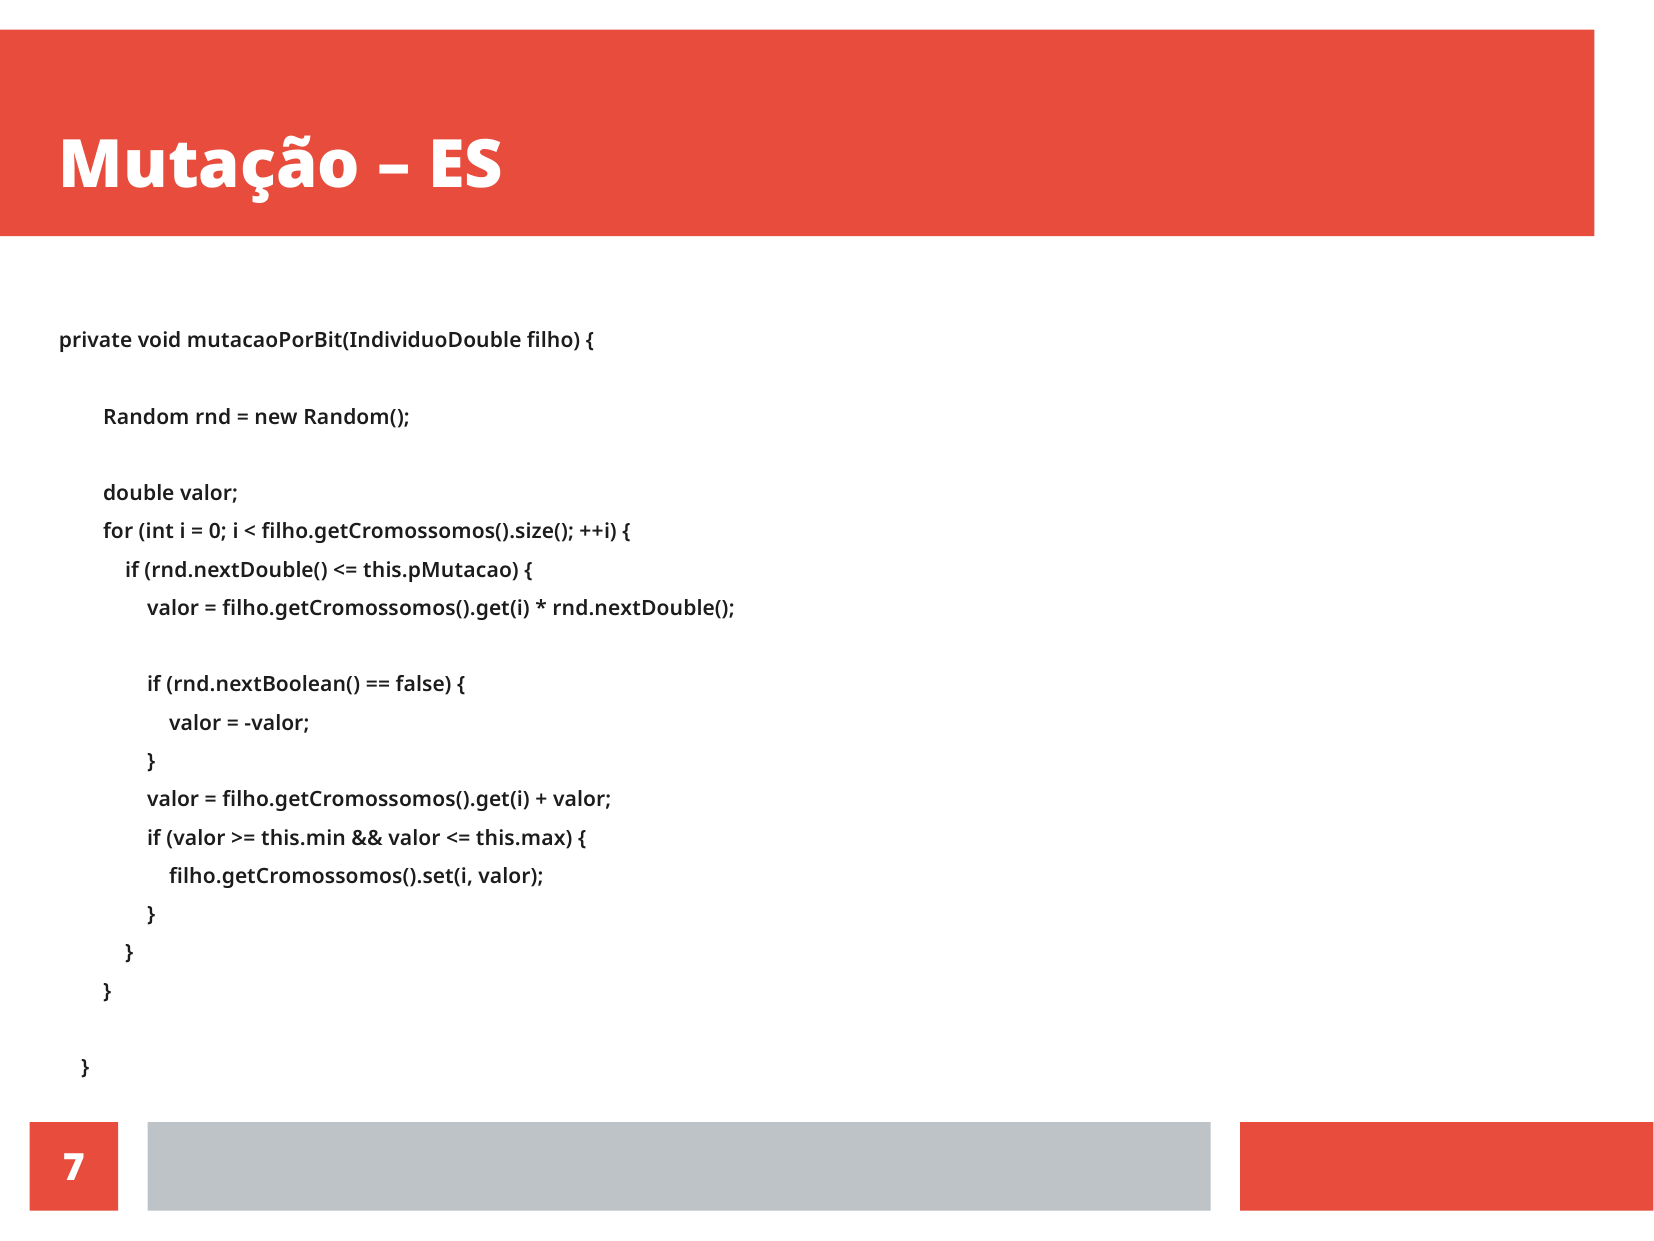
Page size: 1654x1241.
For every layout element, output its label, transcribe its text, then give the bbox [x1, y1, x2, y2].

title Mutação – ES [59, 59, 1595, 207]
list private void mutacaoPorBit(IndividuoDouble filho) { Random rnd = new Random(); double valor; for (int i = 0; i < filho.getCromossomos().size(); ++i) { if (rnd.nextDouble() <= this.pMutacao) { valor = filho.getCromossomos().get(i) * rnd.nextDouble(); if (rnd.nextBoolean() == false) { valor = -valor; } valor = filho.getCromossomos().get(i) + valor; if (valor >= this.min && valor <= this.max) { filho.getCromossomos().set(i, valor); } } } } [59, 324, 1565, 1093]
